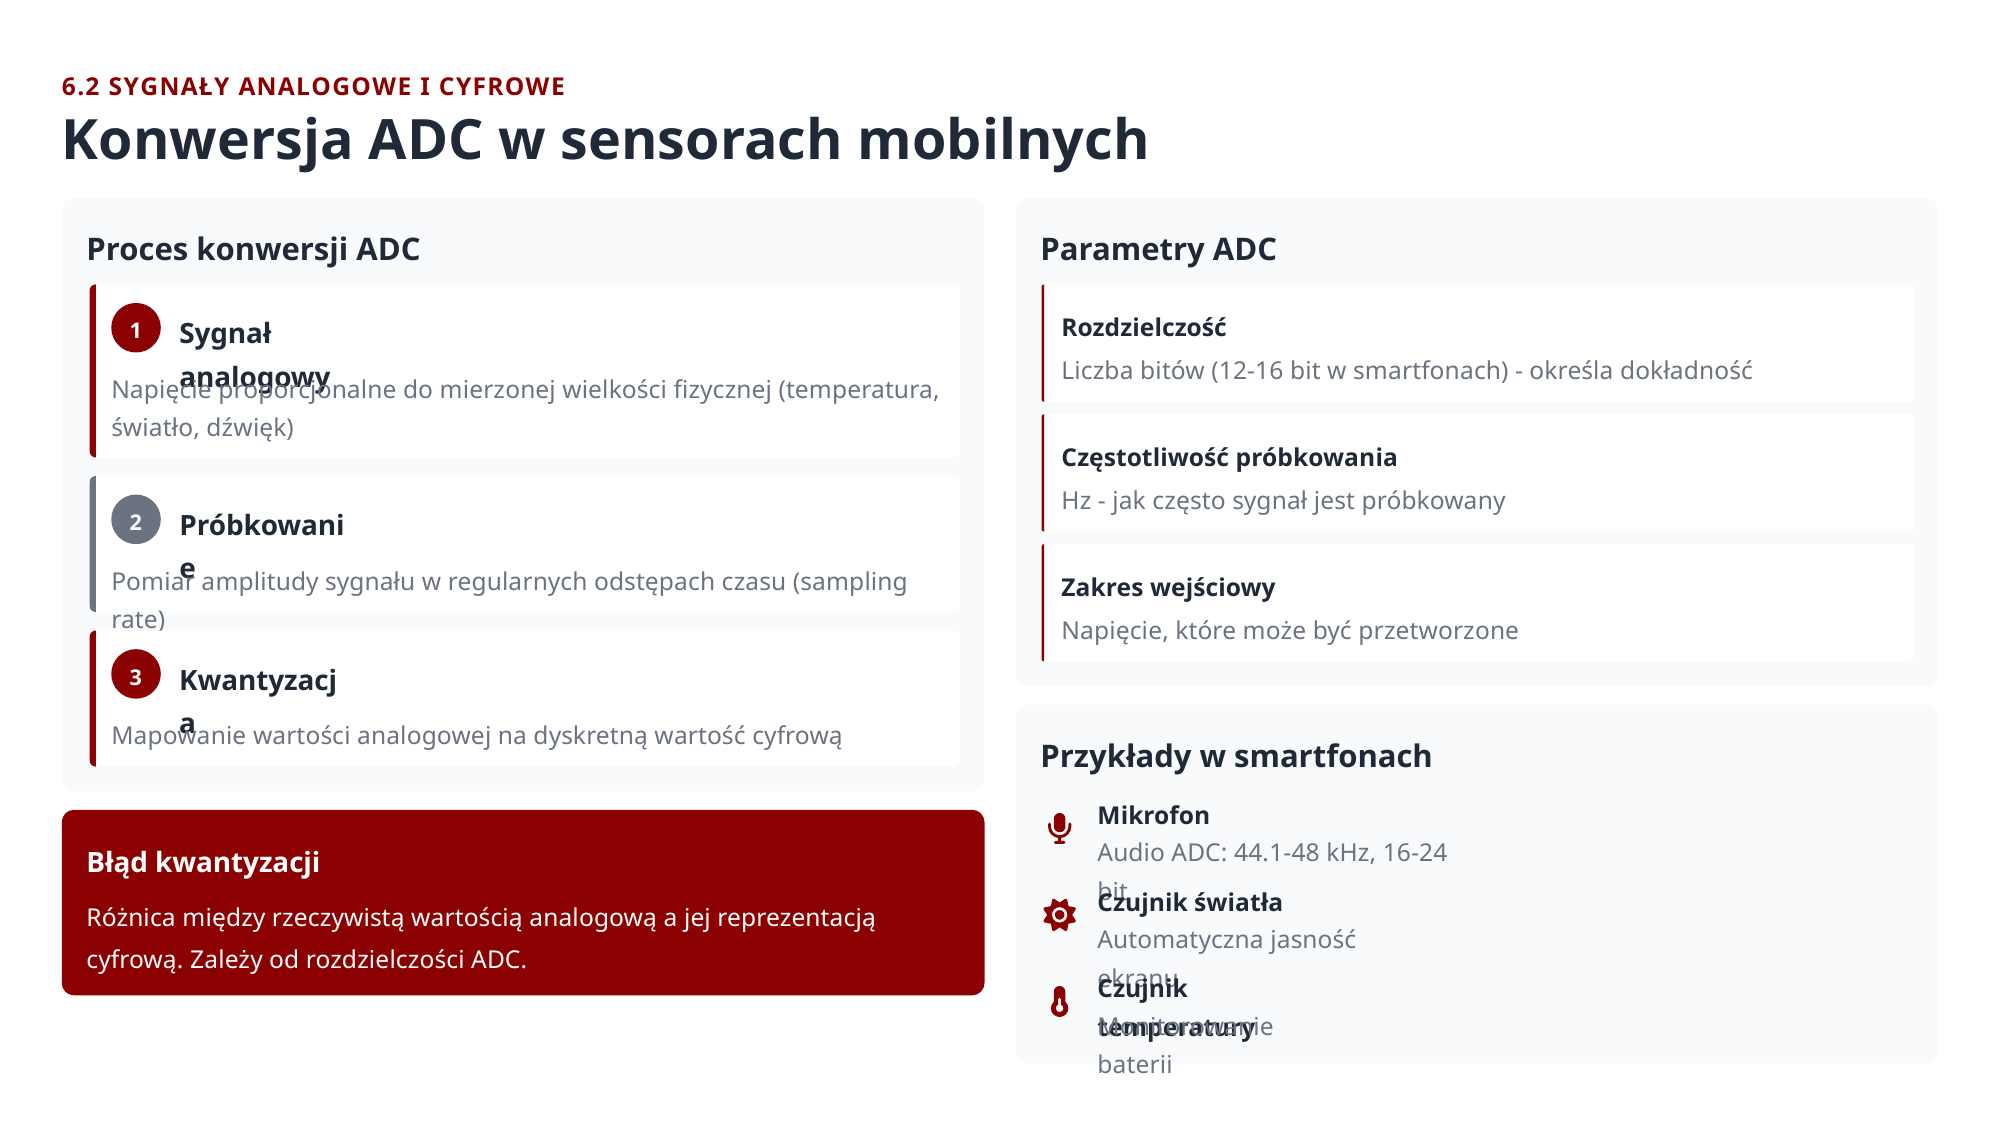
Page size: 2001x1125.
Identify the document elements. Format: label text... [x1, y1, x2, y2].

text_box Pomiar amplitudy sygnału w regularnych odstępach czasu (sampling rate) [111, 556, 954, 594]
text_box 6.2 SYGNAŁY ANALOGOWE I CYFROWE [62, 62, 1951, 99]
text_box Napięcie proporcjonalne do mierzonej wielkości fizycznej (temperatura, światło, dźwięk) [111, 365, 954, 439]
text_box 3 [106, 649, 166, 699]
text_box 1 [106, 303, 166, 352]
text_box Proces konwersji ADC [87, 223, 975, 266]
text_box Konwersja ADC w sensorach mobilnych [62, 111, 1966, 173]
text_box Monitorowanie baterii [1098, 1002, 1350, 1039]
text_box Hz - jak często sygnał jest próbkowany [1061, 476, 1908, 513]
text_box Błąd kwantyzacji [87, 835, 974, 878]
text_box Różnica między rzeczywistą wartością analogową a jej reprezentacją cyfrową. Zależy od rozdzielczości ADC. [87, 890, 972, 971]
text_box Napięcie, które może być przetworzone [1061, 606, 1908, 643]
text_box Przykłady w smartfonach [1040, 729, 1929, 773]
text_box Kwantyzacja [179, 652, 349, 696]
text_box Liczba bitów (12-16 bit w smartfonach) - określa dokładność [1061, 346, 1908, 383]
text_box [61, 809, 985, 996]
text_box [1015, 704, 1939, 1064]
text_box Automatyczna jasność ekranu [1097, 915, 1428, 952]
text_box Mikrofon [1098, 791, 1475, 828]
text_box [61, 197, 985, 792]
text_box Rozdzielczość [1061, 303, 1908, 340]
text_box Audio ADC: 44.1-48 kHz, 16-24 bit [1098, 828, 1475, 866]
text_box Zakres wejściowy [1061, 563, 1908, 600]
text_box Czujnik światła [1097, 878, 1428, 915]
text_box 2 [106, 495, 166, 544]
text_box Czujnik temperatury [1098, 964, 1350, 1002]
text_box Sygnał analogowy [179, 306, 417, 349]
text_box Częstotliwość próbkowania [1061, 433, 1908, 470]
text_box Próbkowanie [179, 498, 357, 541]
text_box Mapowanie wartości analogowej na dyskretną wartość cyfrową [111, 711, 954, 748]
text_box [1015, 197, 1939, 687]
text_box Parametry ADC [1040, 223, 1929, 266]
